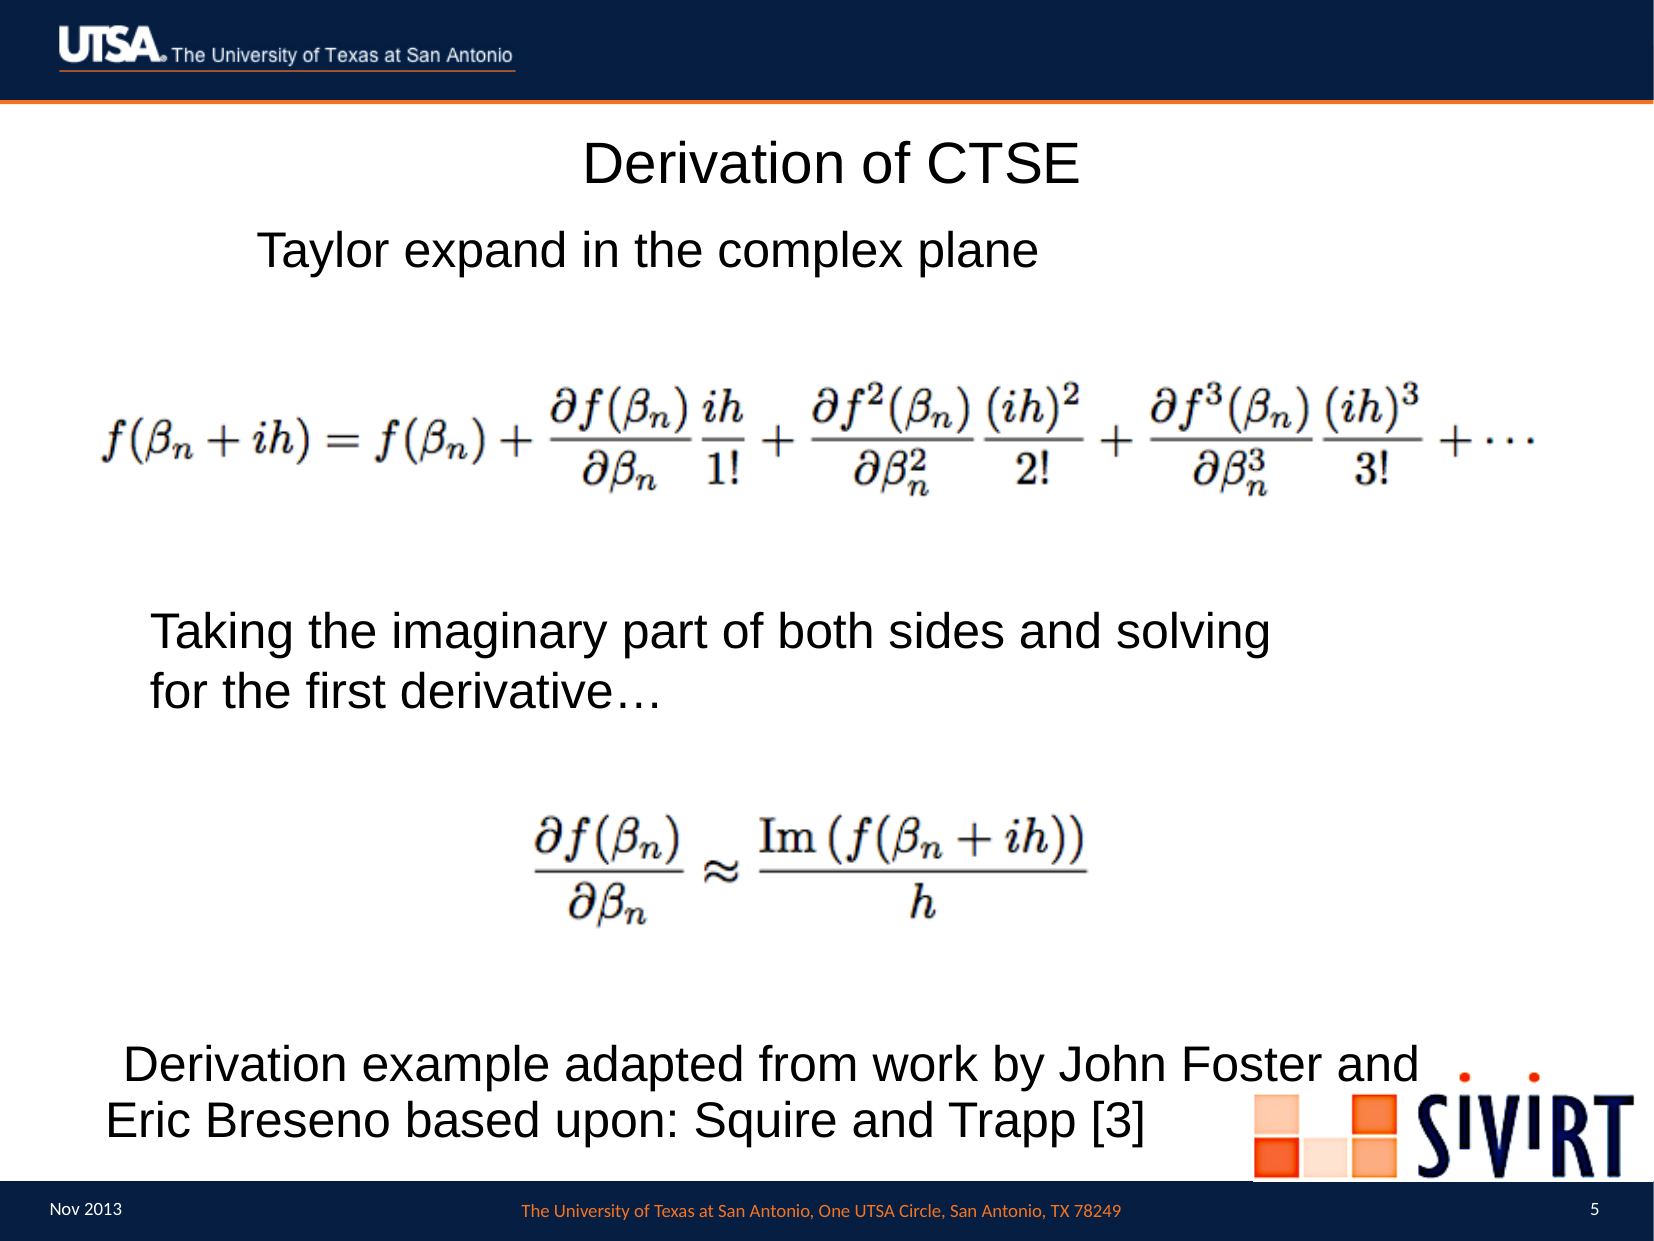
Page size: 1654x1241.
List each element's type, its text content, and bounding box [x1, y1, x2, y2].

picture [82, 360, 1571, 504]
picture [1253, 1064, 1654, 1182]
text_box Taking the imaginary part of both sides and solving for the first derivative… [134, 590, 1348, 727]
text_box Derivation example adapted from work by John Foster and Eric Breseno based upon: Squire and Trapp [3] [105, 1035, 1439, 1149]
picture [509, 785, 1095, 939]
picture [0, 0, 1654, 100]
title Derivation of CTSE [51, 30, 1614, 296]
